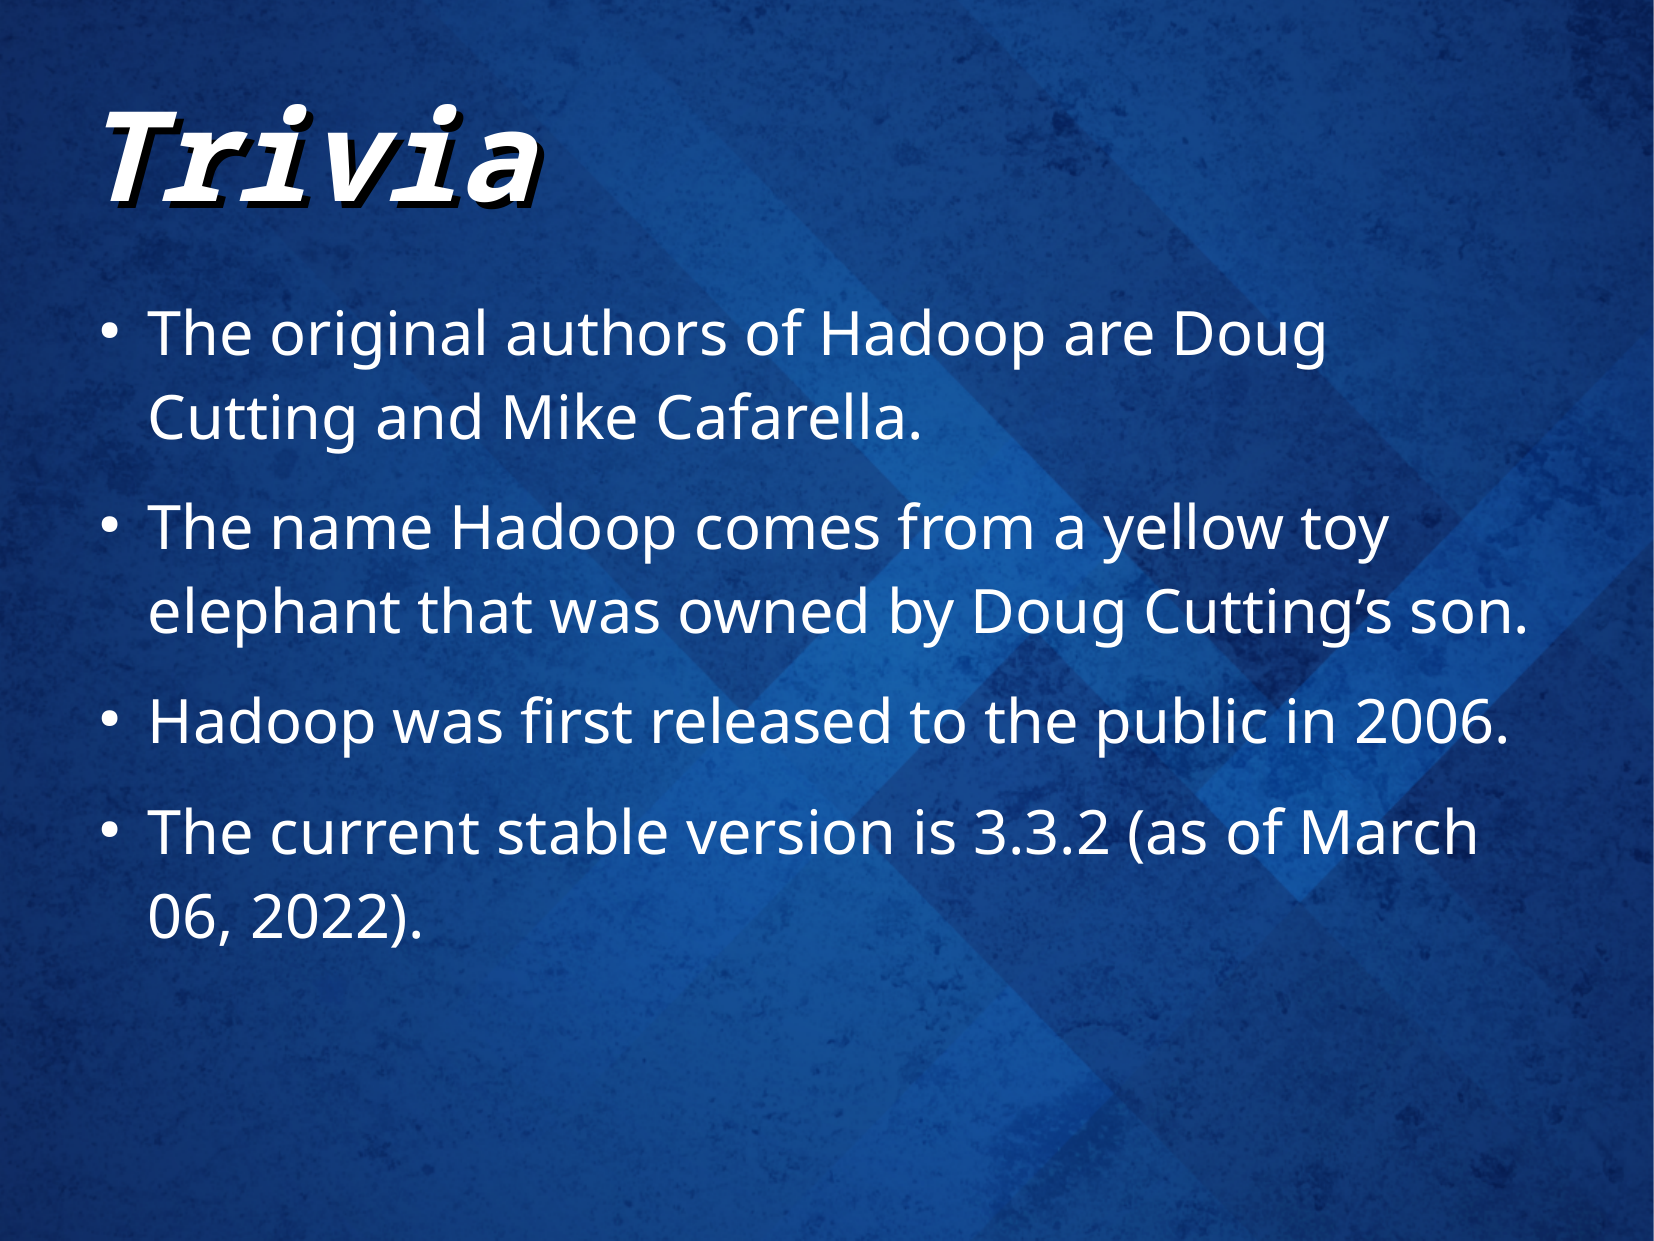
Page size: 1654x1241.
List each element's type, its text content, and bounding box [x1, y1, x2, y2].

list The original authors of Hadoop are Doug Cutting and Mike Cafarella. The name Hadoop comes from a yellow toy elephant that was owned by Doug Cutting’s son. Hadoop was first released to the public in 2006. The current stable version is 3.3.2 (as of March 06, 2022). [82, 290, 1538, 1010]
picture [0, 0, 1654, 1241]
title Trivia [82, 49, 1571, 257]
